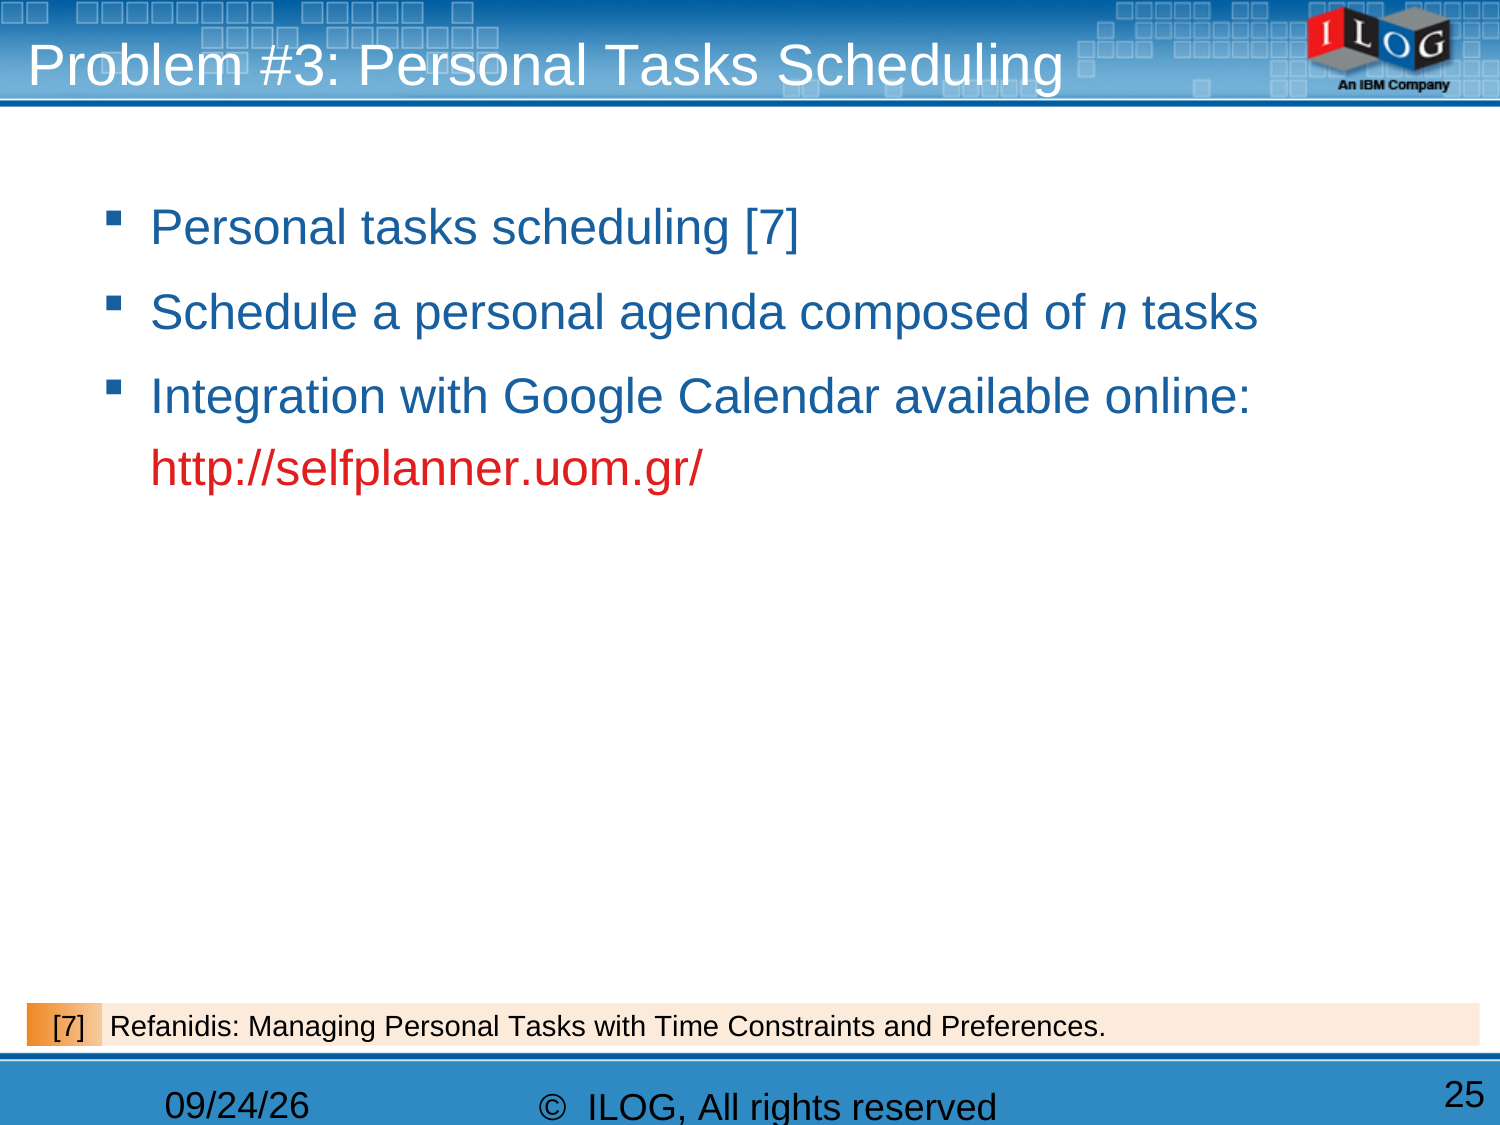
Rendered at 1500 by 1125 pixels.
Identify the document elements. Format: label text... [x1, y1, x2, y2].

title Problem #3: Personal Tasks Scheduling [12, 0, 1300, 144]
text_box [7] Refanidis: Managing Personal Tasks with Time Constraints and Preferences. [37, 999, 1124, 1050]
text_box [1124, 1003, 1480, 1046]
list Personal tasks scheduling [7] Schedule a personal agenda composed of n tasks Integration with Google Calendar available online: http://selfplanner.uom.gr/ [87, 174, 1413, 1000]
picture [0, 0, 1500, 1125]
text_box [26, 1003, 37, 1046]
picture [775, 1102, 785, 1118]
